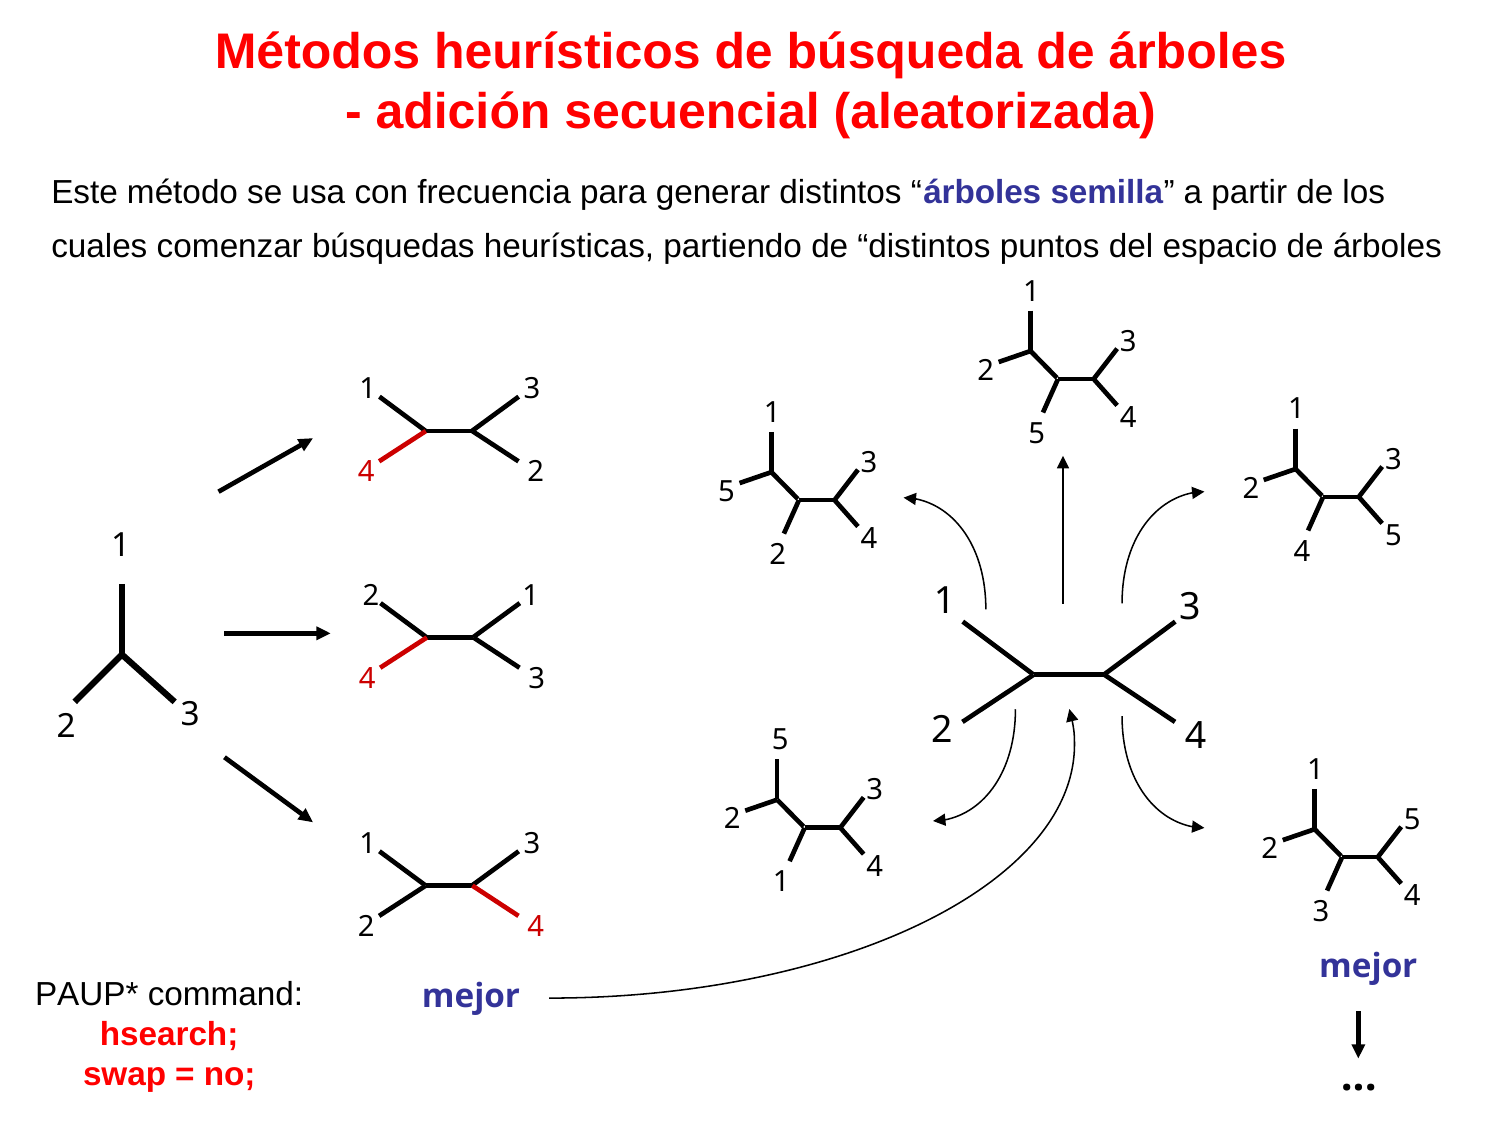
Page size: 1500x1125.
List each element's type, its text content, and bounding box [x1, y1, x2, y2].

text_box 4 [343, 445, 390, 496]
text_box 1 [1292, 742, 1339, 793]
text_box 3 [1370, 432, 1417, 483]
text_box 3 [508, 361, 556, 413]
text_box 5 [757, 712, 804, 764]
text_box mejor [1304, 936, 1433, 993]
text_box mejor [407, 966, 536, 1022]
text_box 2 [709, 792, 756, 843]
text_box 4 [851, 839, 899, 890]
text_box 2 [1246, 821, 1294, 873]
text_box Este método se usa con frecuencia para generar distintos “árboles semilla” a partir de los cuales comenzar búsquedas heurísticas, partiendo de “distintos puntos del espacio de árboles [36, 148, 1460, 273]
text_box 2 [348, 568, 395, 619]
text_box 1 [1273, 382, 1320, 433]
text_box 2 [962, 343, 1010, 394]
text_box 3 [851, 762, 899, 814]
text_box 5 [703, 464, 750, 515]
text_box 2 [41, 696, 91, 752]
text_box PAUP* command: hsearch; swap = no; [20, 964, 319, 1100]
text_box 4 [1278, 524, 1326, 575]
text_box 1 [1008, 273, 1055, 315]
text_box 3 [1164, 574, 1216, 635]
text_box 1 [344, 816, 392, 867]
text_box 5 [1370, 508, 1417, 560]
text_box 5 [1013, 406, 1061, 457]
text_box 3 [513, 651, 561, 702]
text_box 1 [344, 361, 392, 413]
text_box 4 [1105, 390, 1152, 442]
text_box 1 [507, 568, 554, 619]
text_box 2 [916, 697, 968, 758]
text_box 4 [1389, 868, 1436, 920]
text_box 2 [754, 527, 802, 578]
text_box 3 [845, 435, 893, 486]
text_box 3 [1297, 884, 1345, 935]
text_box 2 [1227, 461, 1275, 512]
text_box 1 [758, 854, 805, 906]
text_box 1 [919, 568, 971, 629]
text_box 1 [749, 385, 796, 436]
text_box 4 [1170, 703, 1222, 764]
text_box 1 [96, 515, 145, 571]
text_box 4 [344, 651, 391, 702]
text_box 3 [165, 684, 215, 740]
text_box 3 [1105, 314, 1152, 365]
text_box ... [1326, 1040, 1392, 1107]
text_box 5 [1389, 792, 1436, 843]
text_box Métodos heurísticos de búsqueda de árboles - adición secuencial (aleatorizada) [199, 11, 1302, 147]
text_box 4 [845, 511, 893, 563]
text_box 2 [343, 899, 390, 951]
text_box 4 [512, 899, 560, 951]
text_box 2 [512, 445, 560, 496]
text_box 3 [508, 816, 556, 867]
